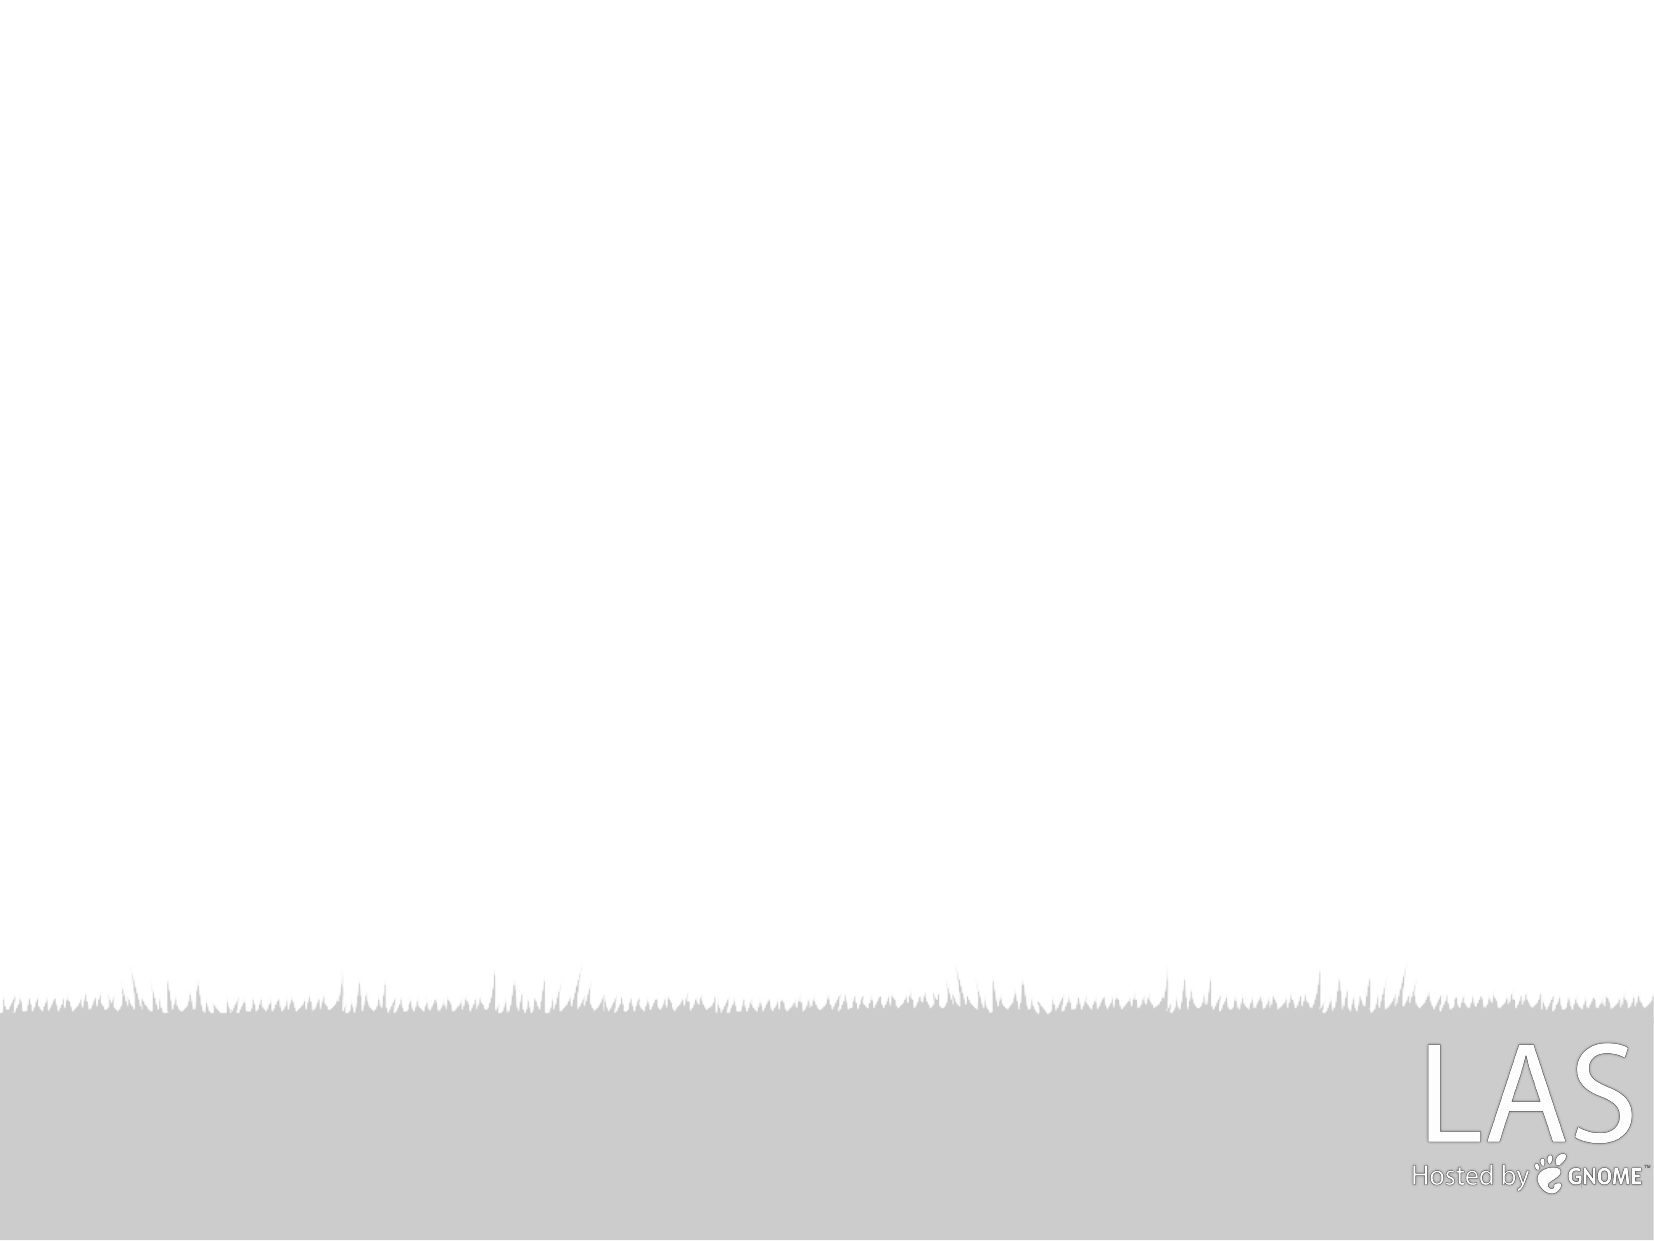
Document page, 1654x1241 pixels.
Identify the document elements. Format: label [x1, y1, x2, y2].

picture [0, 960, 1654, 1241]
